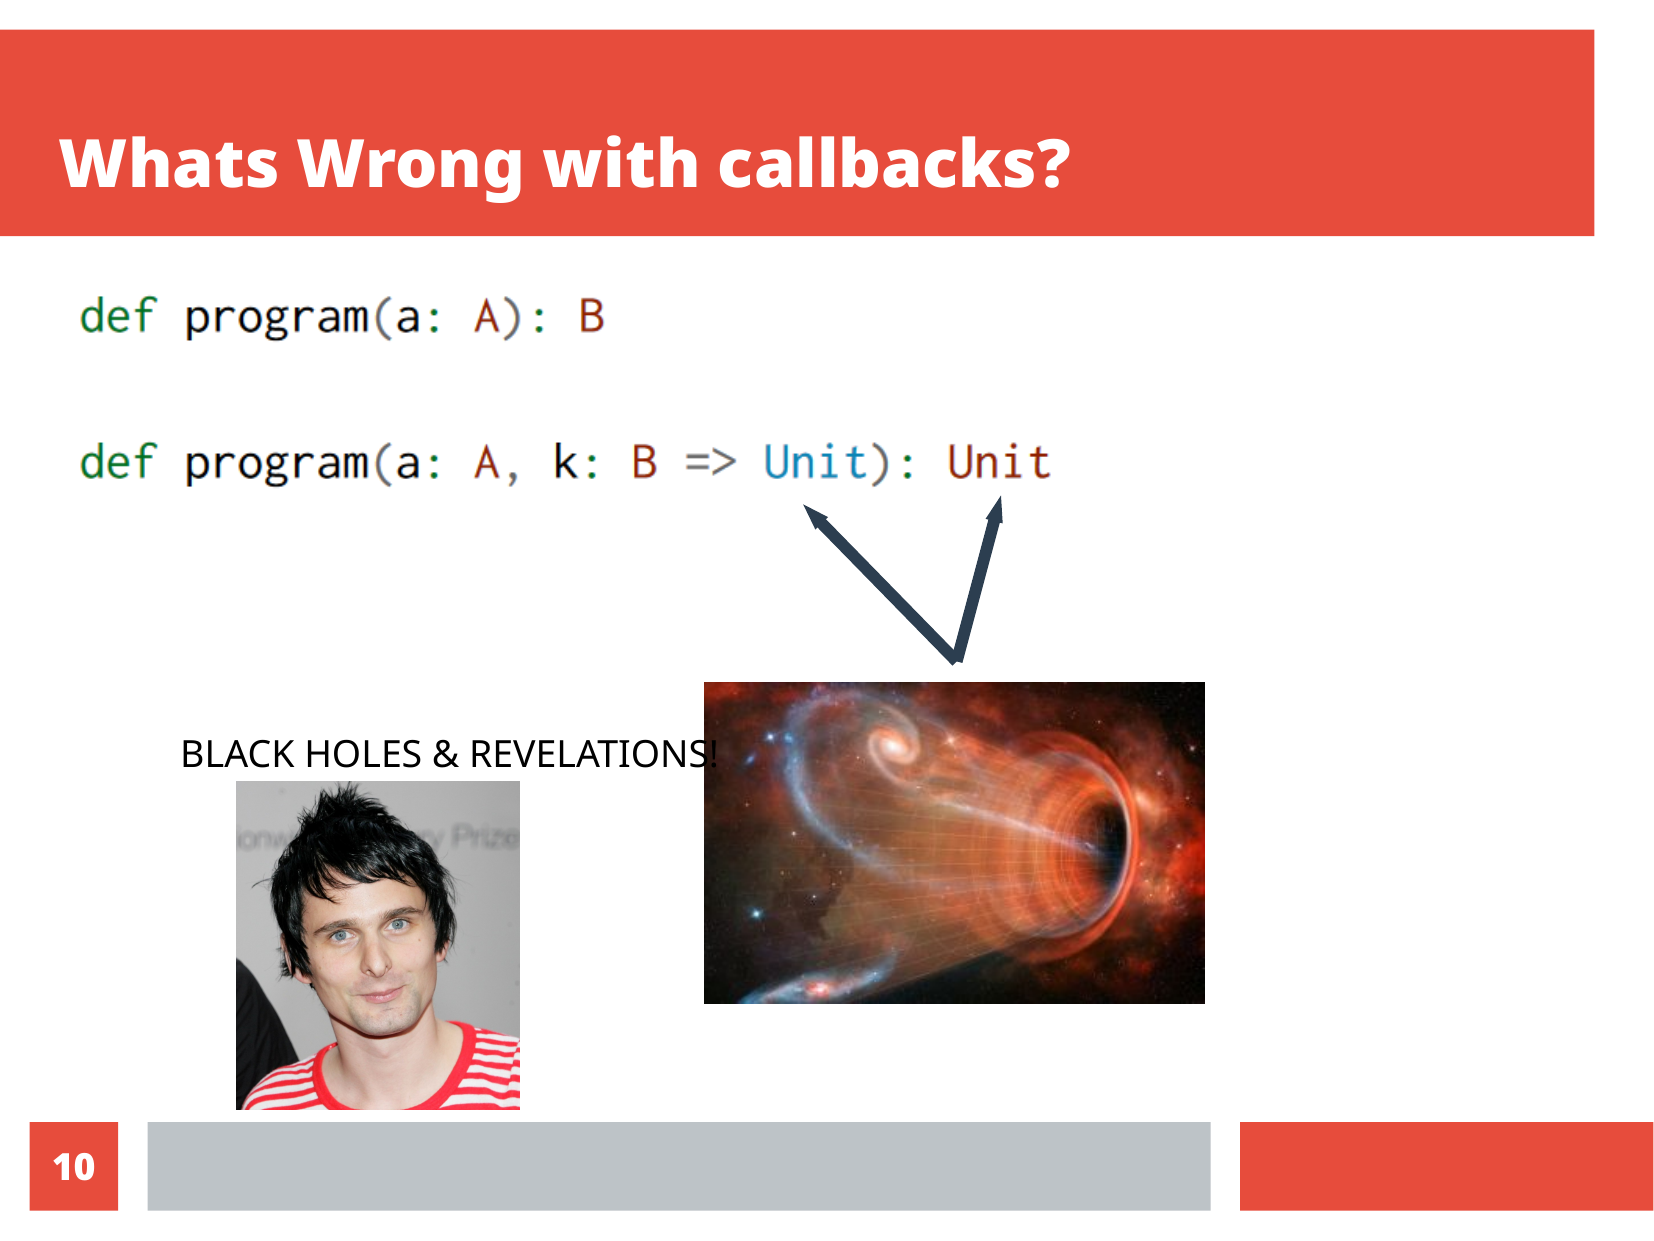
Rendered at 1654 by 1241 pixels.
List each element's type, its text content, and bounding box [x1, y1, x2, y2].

picture [704, 682, 1205, 1004]
text_box BLACK HOLES & REVELATIONS! [165, 720, 678, 783]
picture [236, 781, 520, 1110]
title Whats Wrong with callbacks? [59, 59, 1595, 207]
picture [23, 259, 1093, 534]
